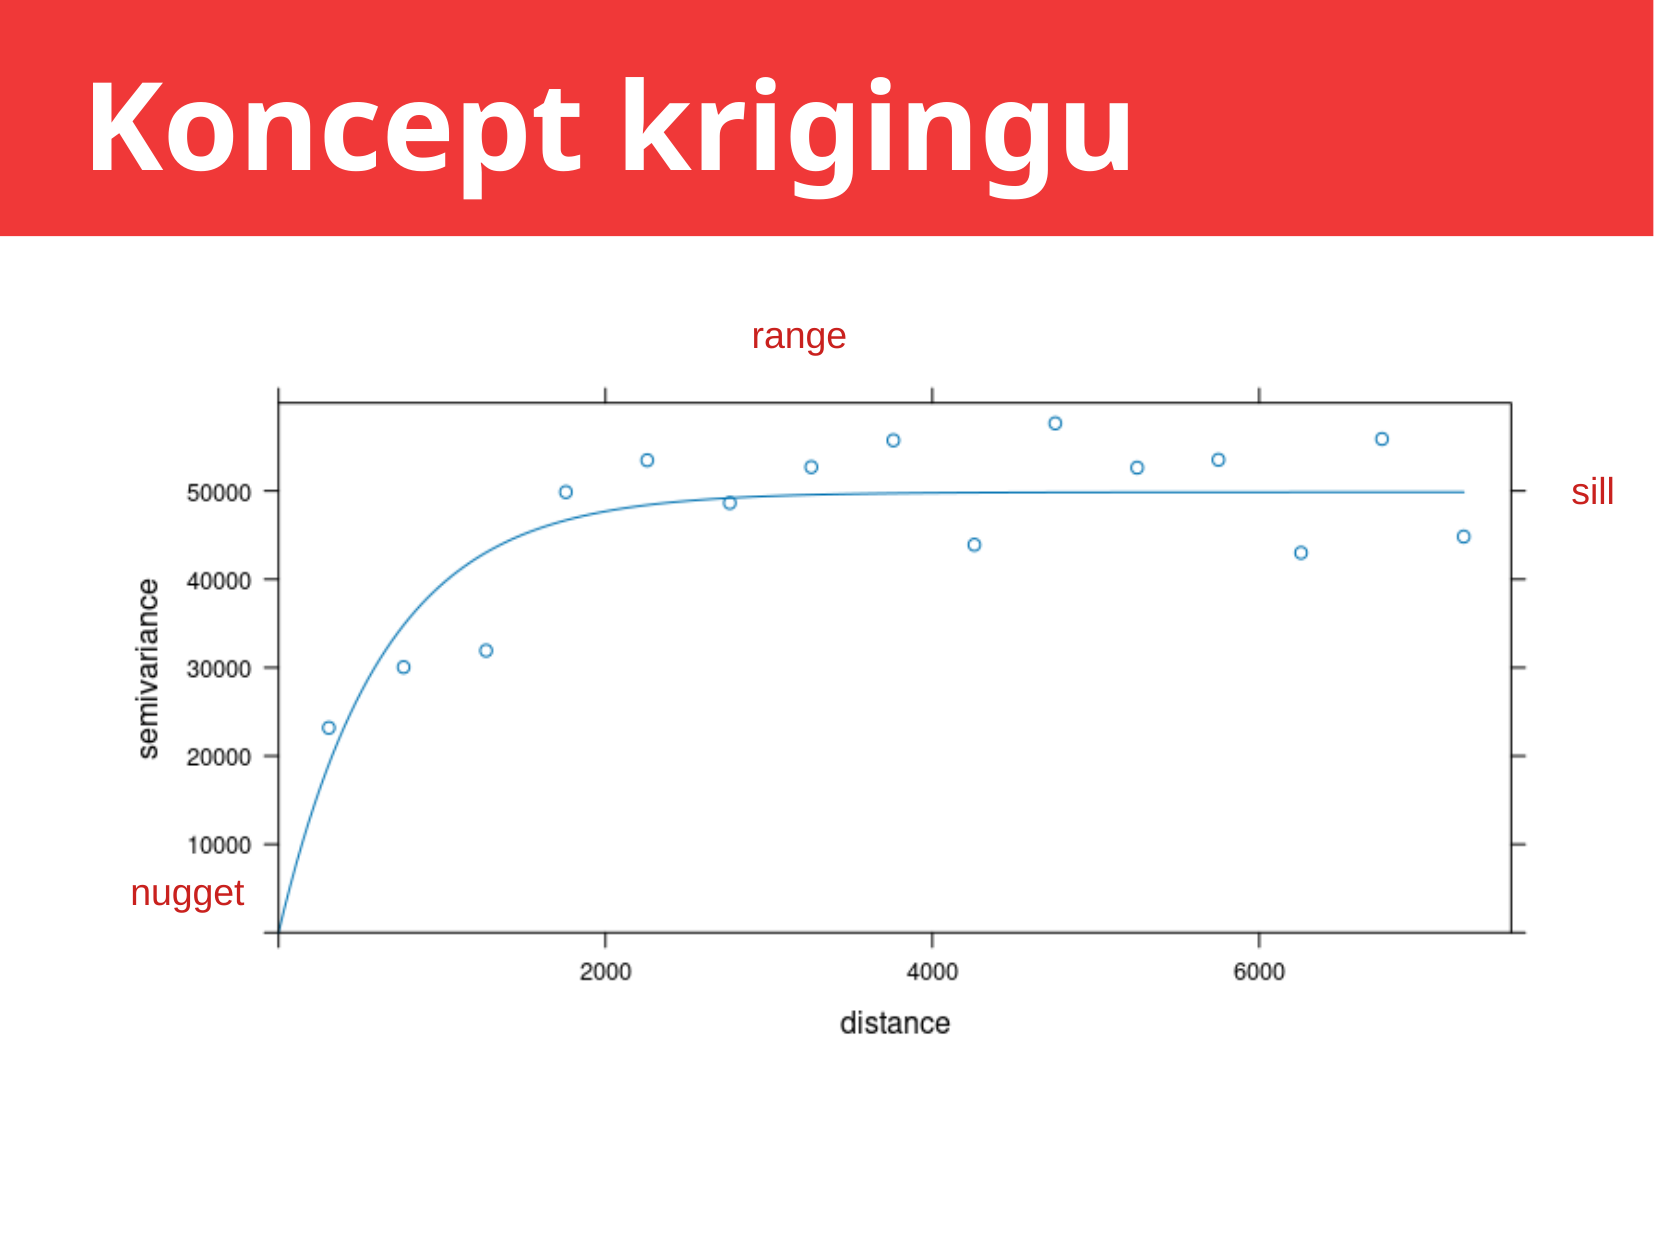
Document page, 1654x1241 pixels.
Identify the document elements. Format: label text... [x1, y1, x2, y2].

picture [106, 314, 1583, 1080]
title Koncept krigingu [82, 19, 1571, 227]
text_box nugget [115, 864, 260, 922]
text_box sill [1556, 462, 1630, 520]
text_box range [736, 307, 863, 364]
